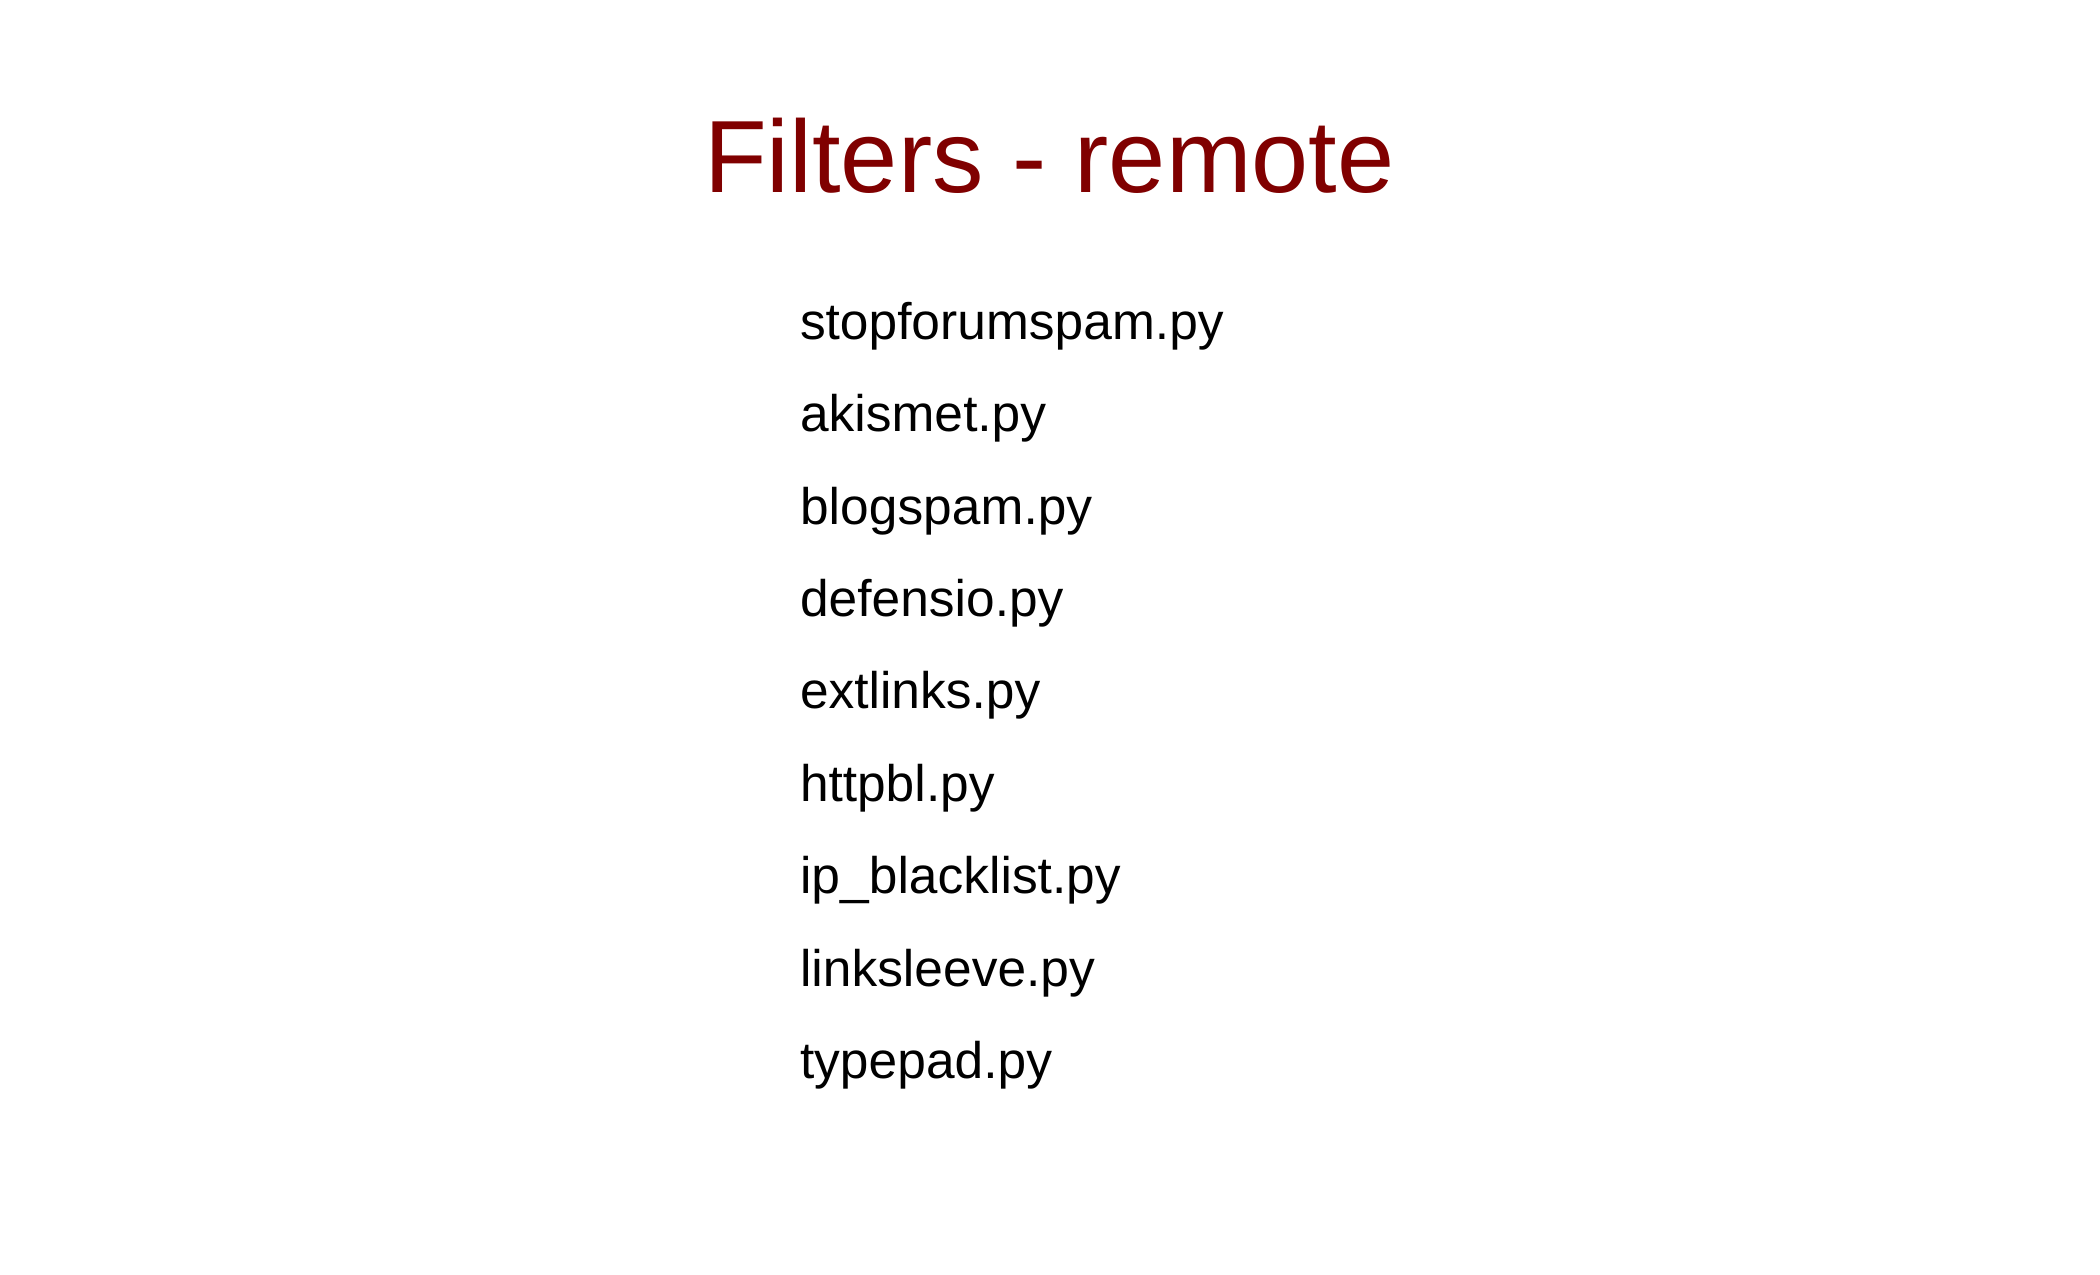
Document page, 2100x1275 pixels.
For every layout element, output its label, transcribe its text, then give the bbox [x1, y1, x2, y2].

title Filters - remote [105, 50, 1995, 264]
list stopforumspam.py akismet.py blogspam.py defensio.py extlinks.py httpbl.py ip_blacklist.py linksleeve.py typepad.py [800, 292, 1944, 1095]
